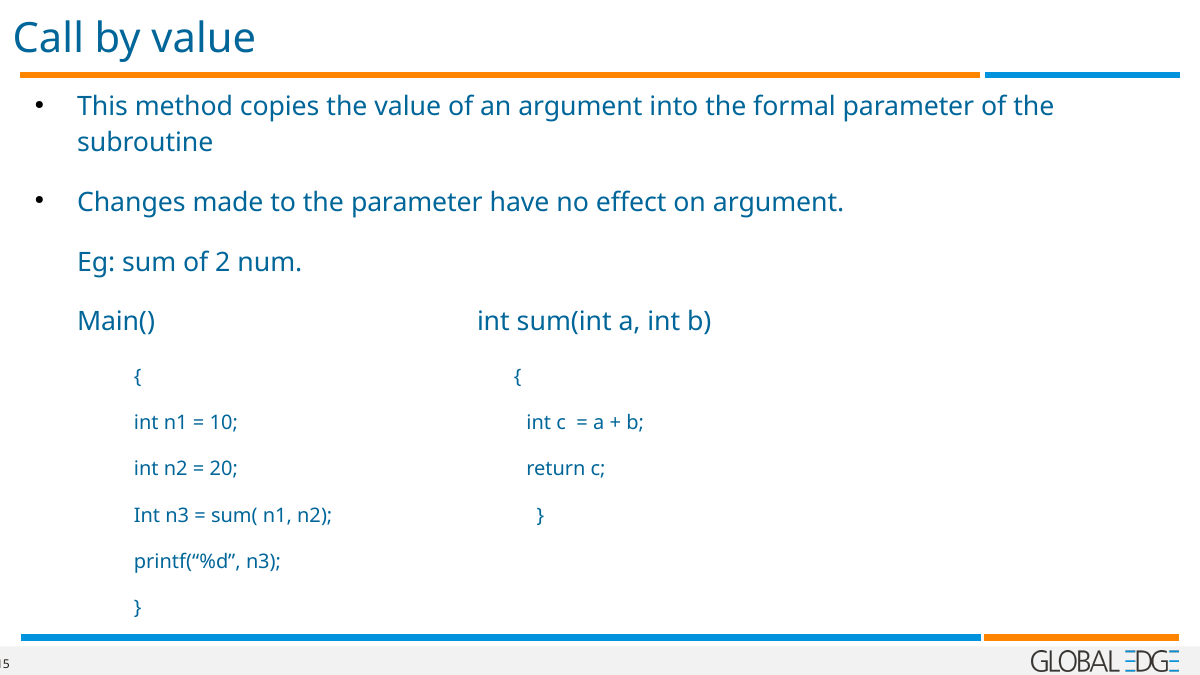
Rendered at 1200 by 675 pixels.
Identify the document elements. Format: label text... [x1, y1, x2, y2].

picture [1031, 650, 1179, 672]
list This method copies the value of an argument into the formal parameter of the subroutine Changes made to the parameter have no effect on argument. Eg: sum of 2 num. Main() int sum(int a, int b) { { int n1 = 10; int c = a + b; int n2 = 20; return c; Int n3 = sum( n1, n2); } printf(“%d”, n3); } [20, 87, 1179, 628]
title Call by value [12, 9, 1088, 63]
